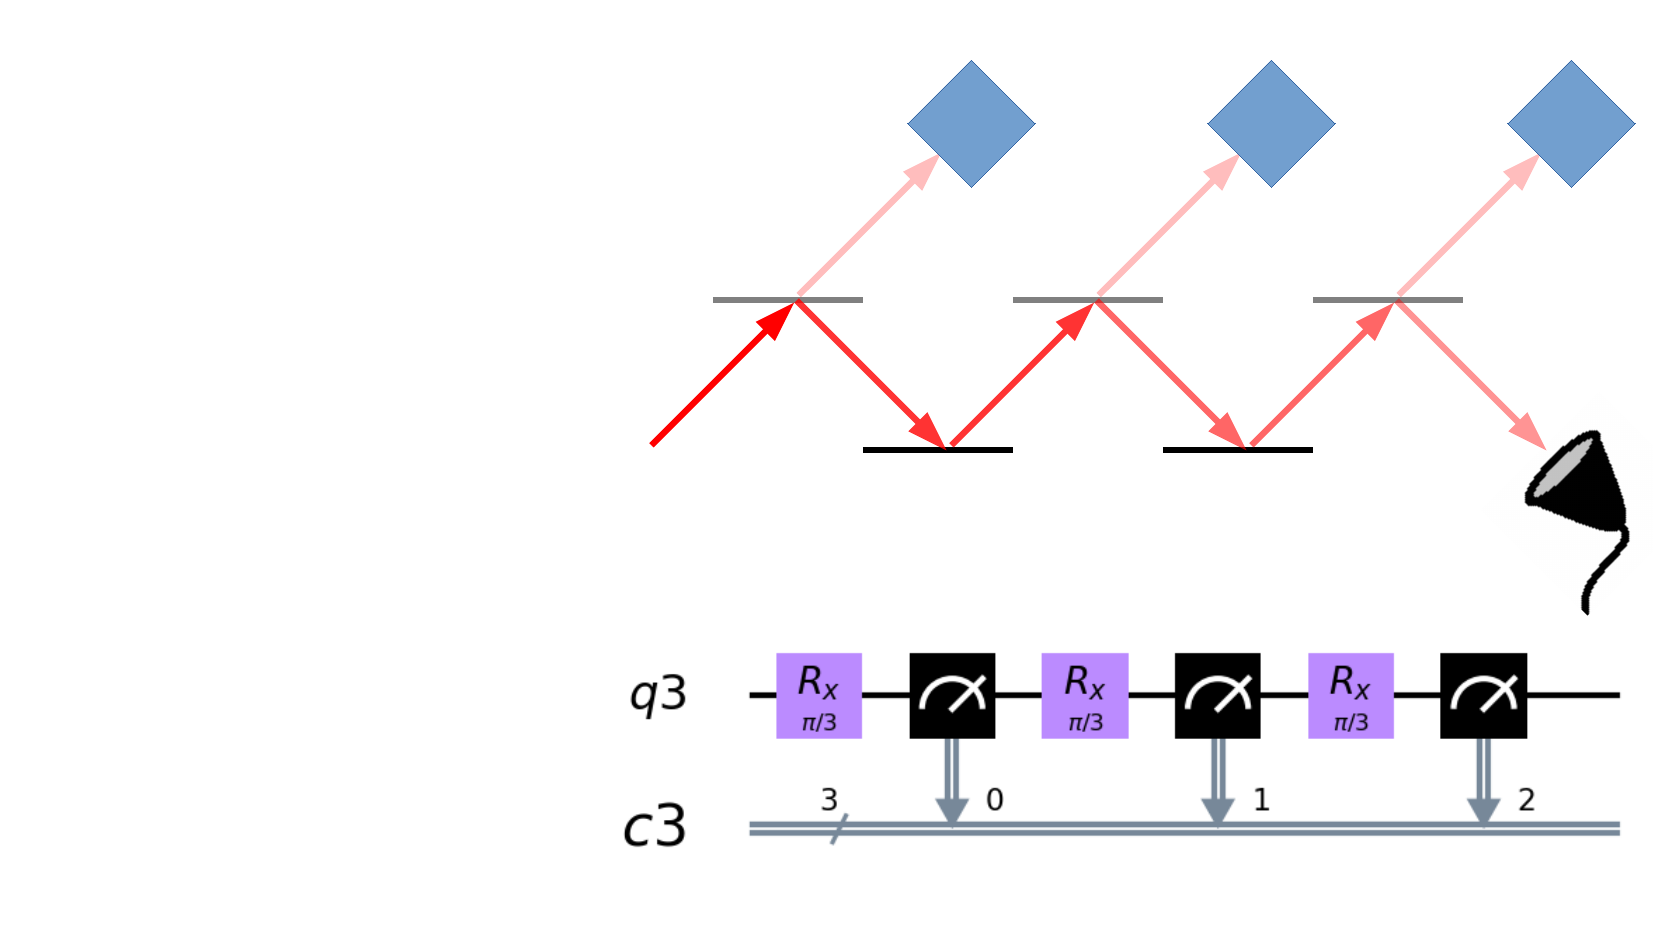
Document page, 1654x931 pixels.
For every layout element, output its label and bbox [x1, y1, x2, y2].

text_box [907, 60, 1036, 188]
picture [538, 392, 1654, 931]
text_box [1207, 60, 1336, 188]
text_box [1507, 60, 1636, 188]
